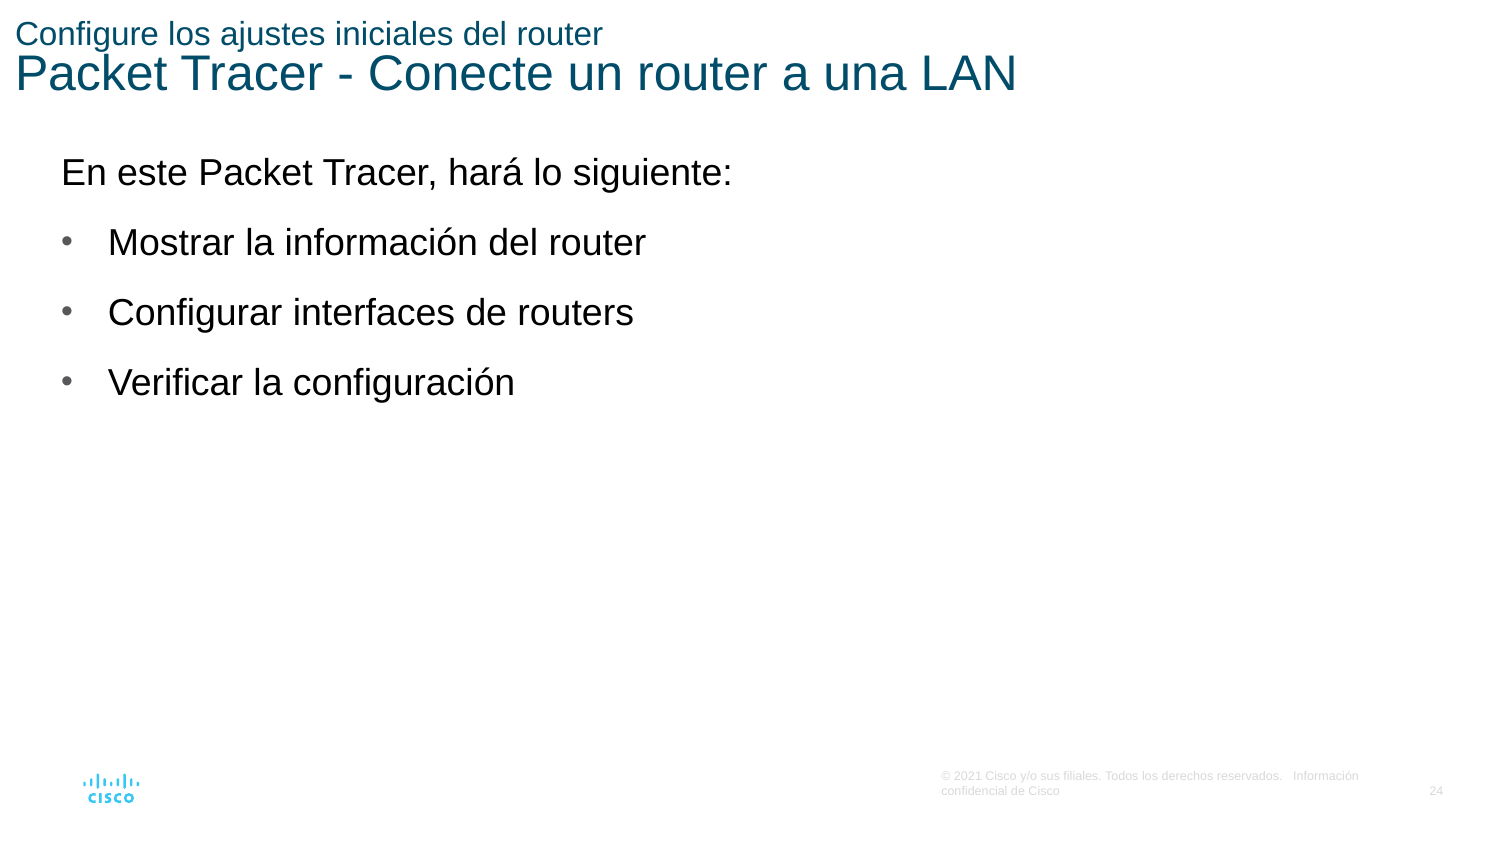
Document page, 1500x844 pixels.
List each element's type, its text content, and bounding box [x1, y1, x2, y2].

title Configure los ajustes iniciales del router Packet Tracer - Conecte un router a una LAN [0, 0, 1369, 121]
list En este Packet Tracer, hará lo siguiente: Mostrar la información del router Configurar interfaces de routers Verificar la configuración [46, 140, 1329, 547]
